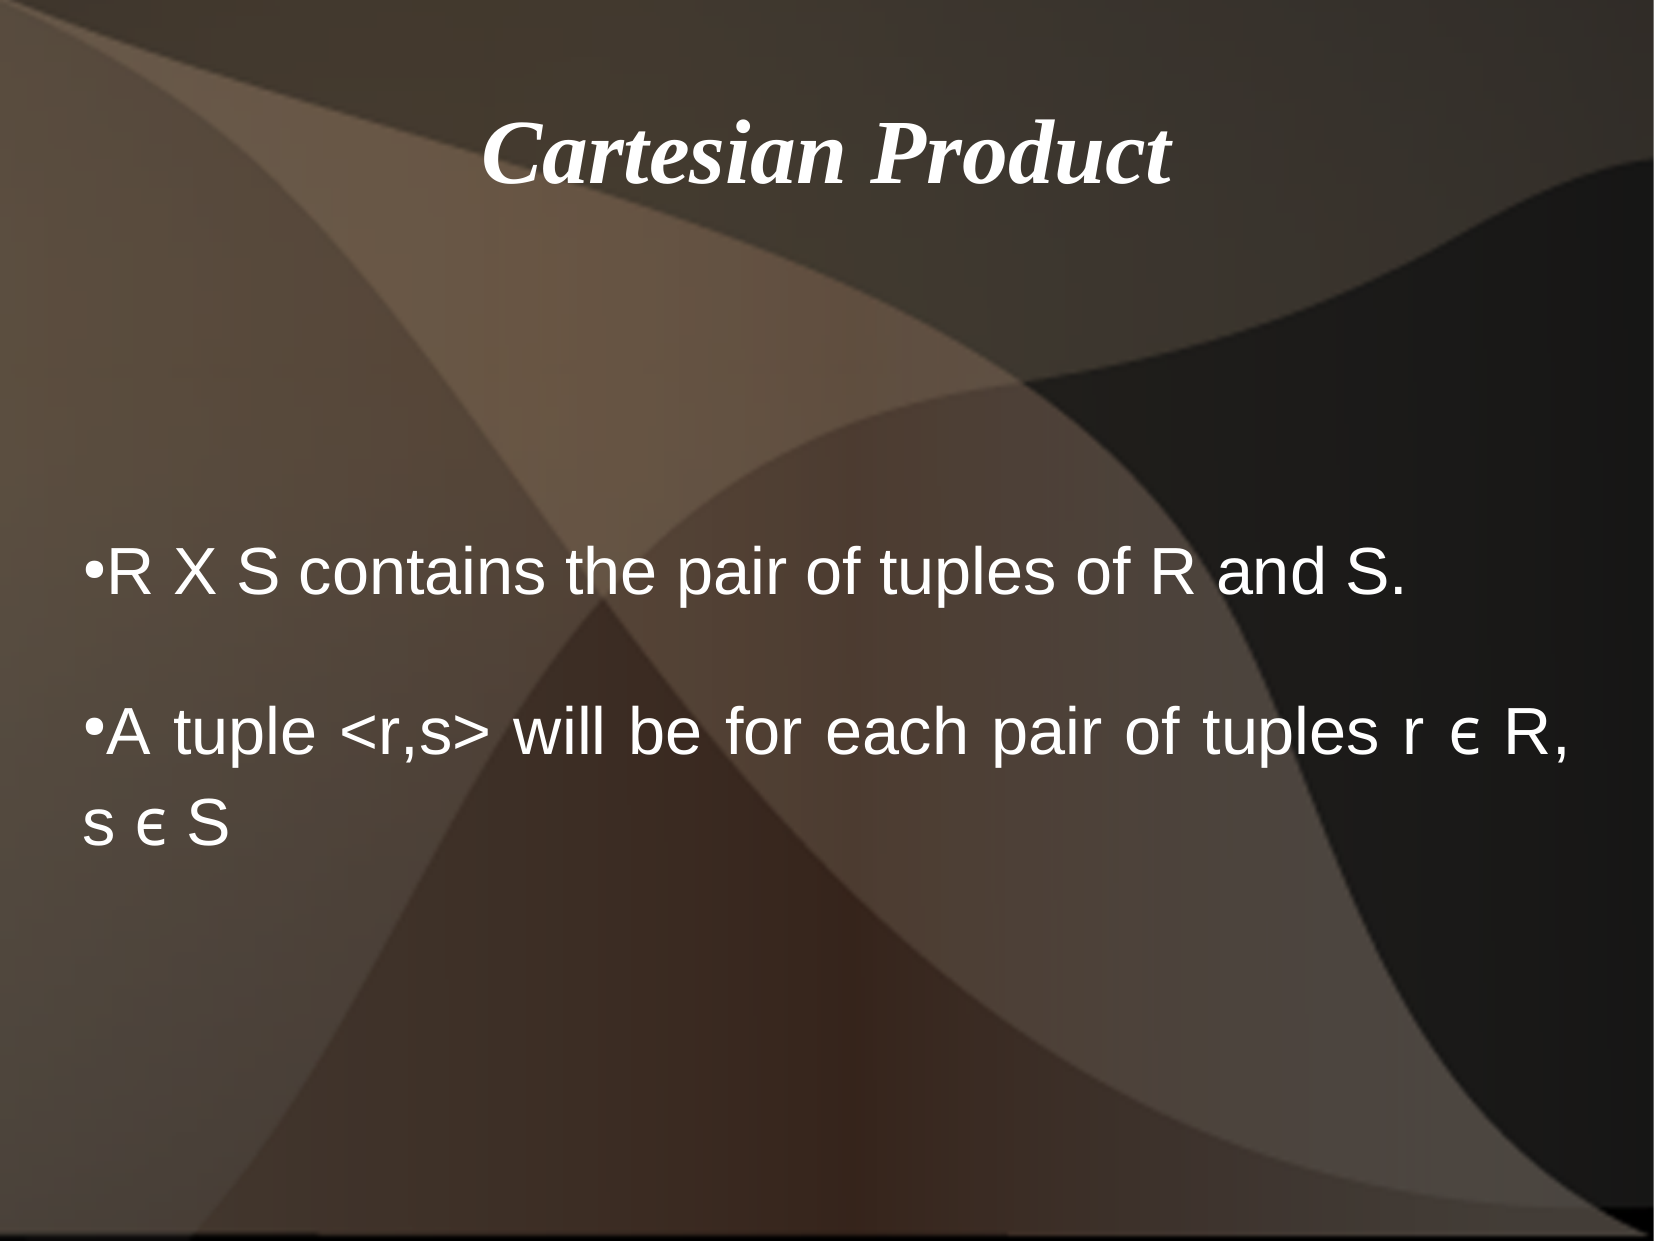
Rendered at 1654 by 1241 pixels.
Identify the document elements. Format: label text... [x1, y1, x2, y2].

subtitle R X S contains the pair of tuples of R and S. A tuple <r,s> will be for each pair of tuples r ϵ R, s ϵ S [82, 297, 1571, 1102]
picture [0, 0, 1654, 1241]
title Cartesian Product [82, 56, 1571, 250]
